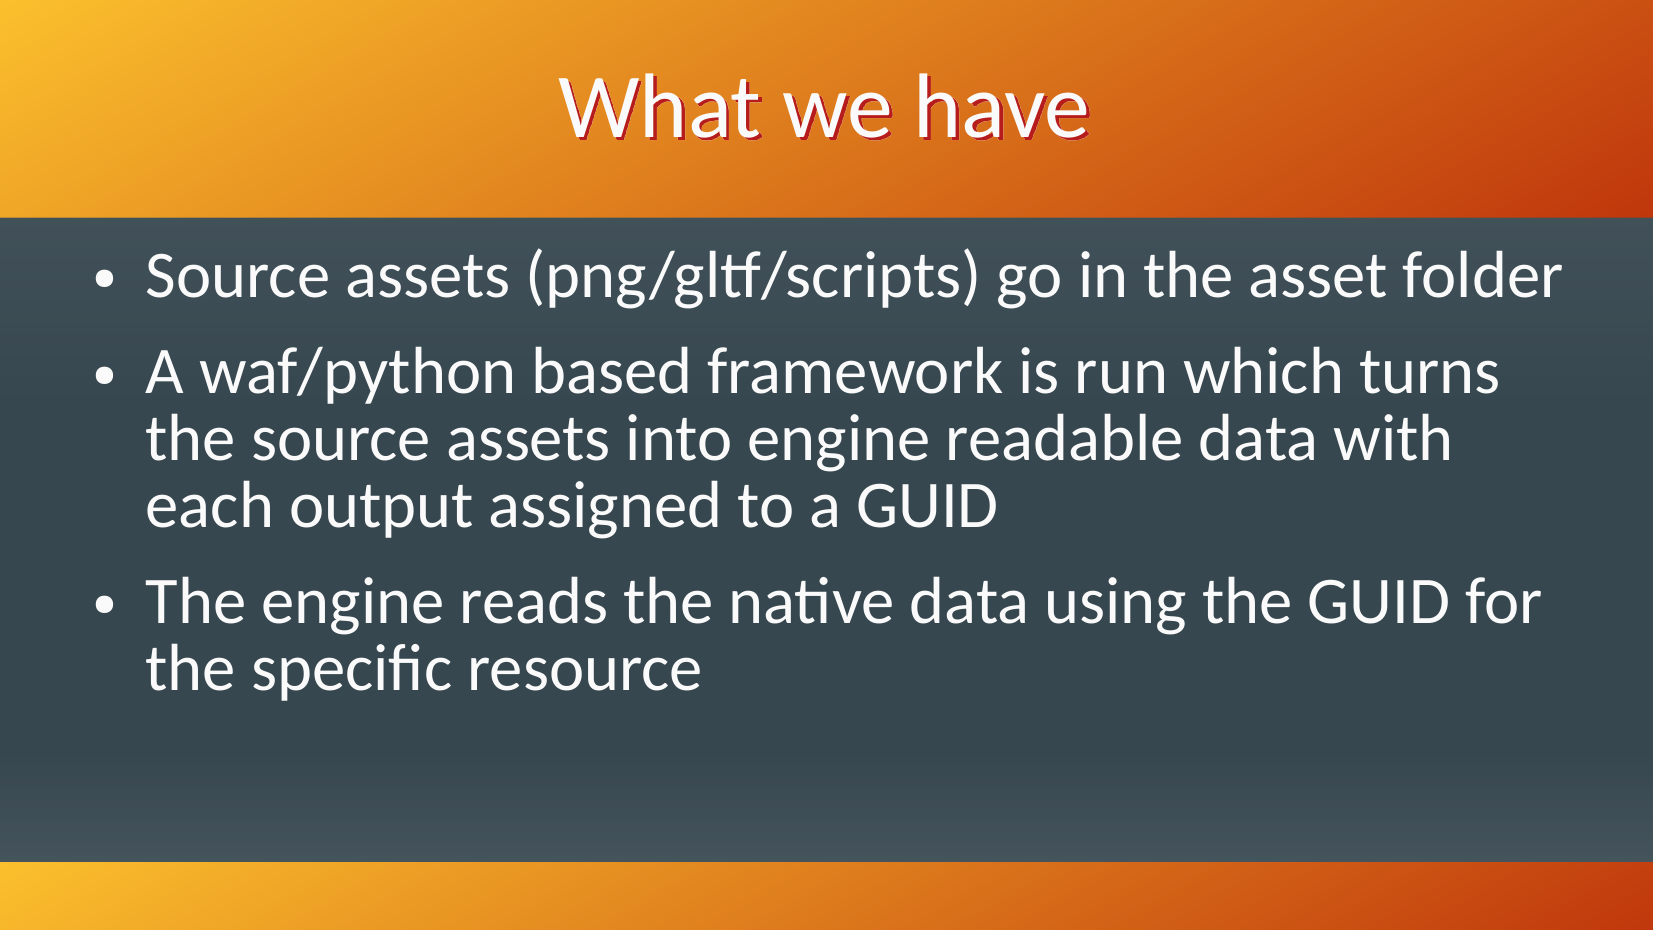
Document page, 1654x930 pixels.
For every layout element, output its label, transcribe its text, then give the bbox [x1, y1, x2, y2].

list Source assets (png/gltf/scripts) go in the asset folder A waf/python based framework is run which turns the source assets into engine readable data with each output assigned to a GUID The engine reads the native data using the GUID for the specific resource [74, 247, 1575, 825]
title What we have [74, 37, 1575, 193]
